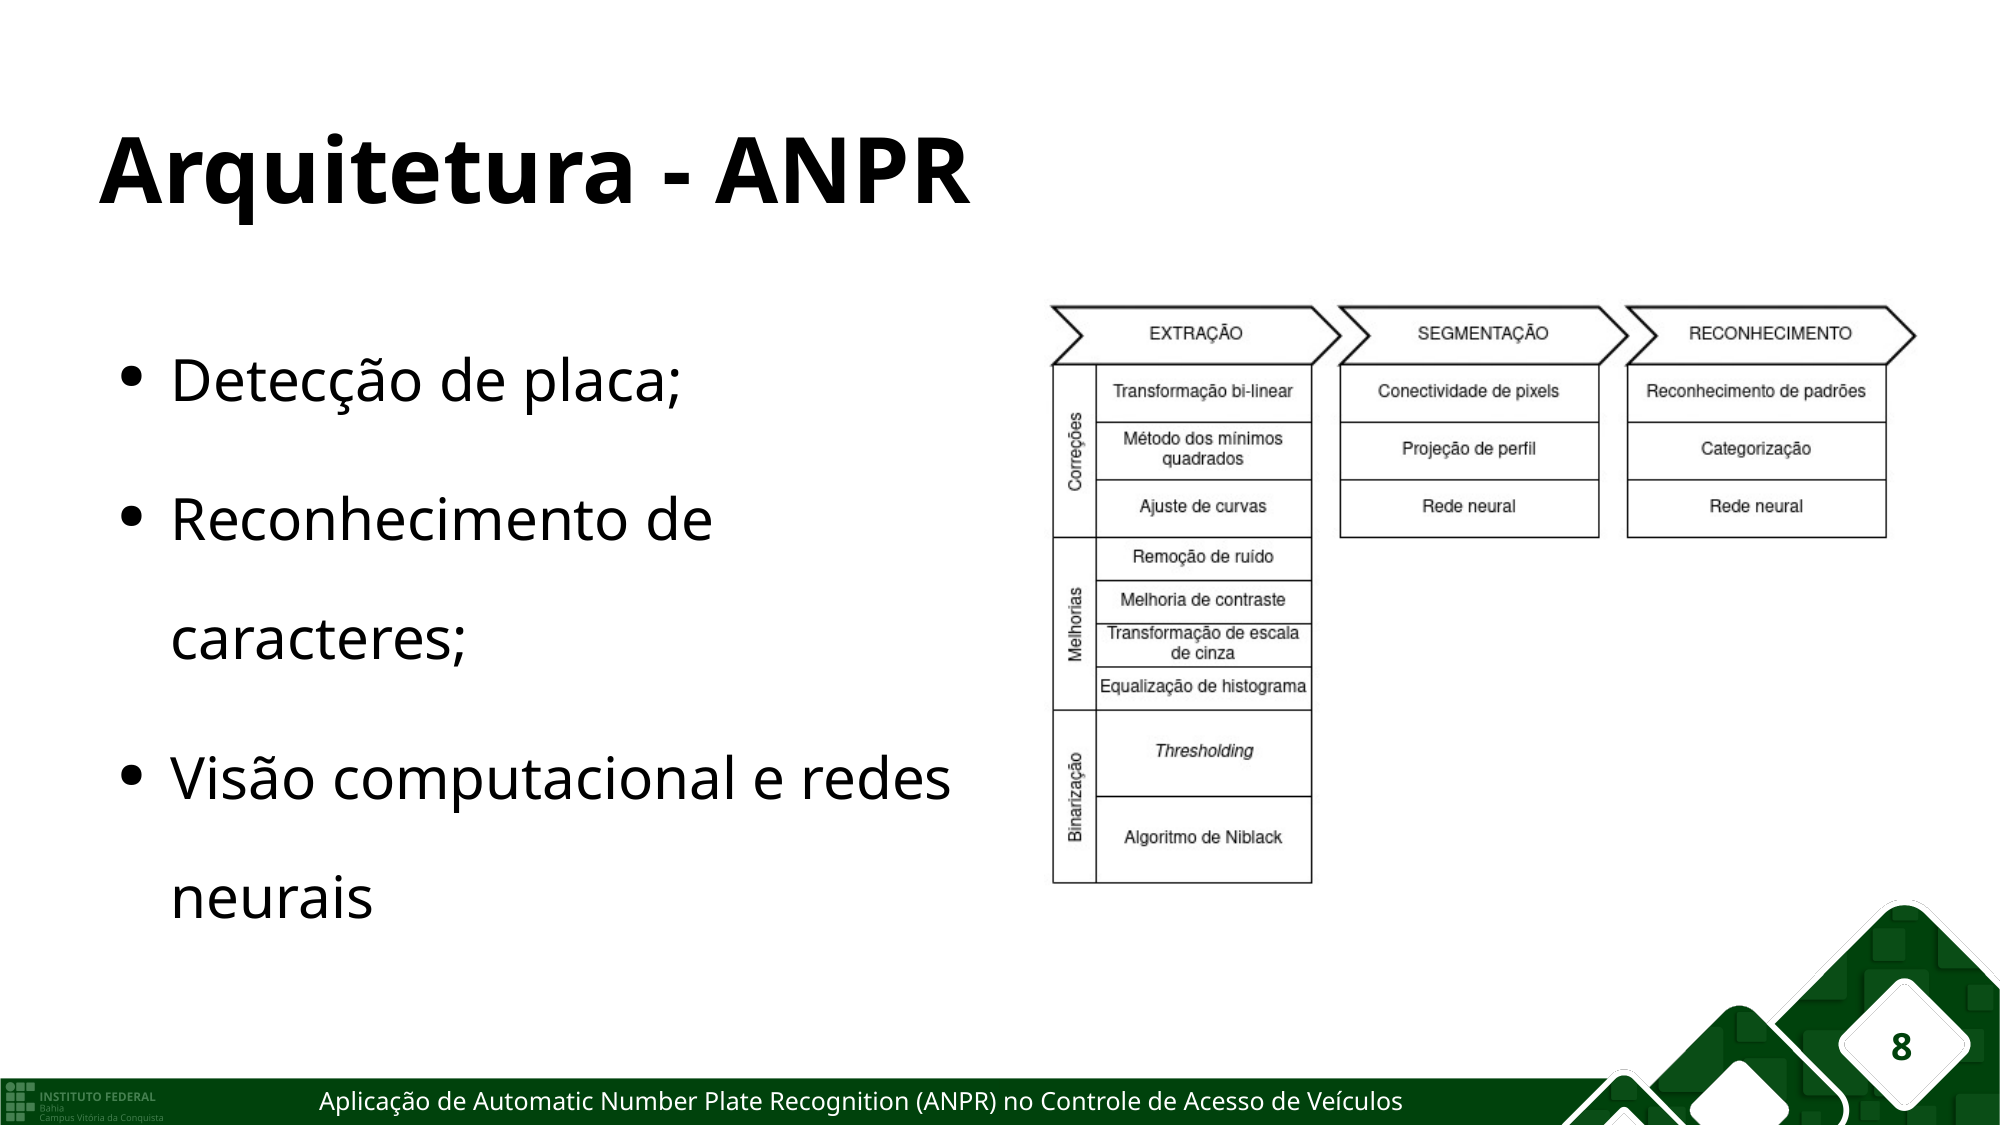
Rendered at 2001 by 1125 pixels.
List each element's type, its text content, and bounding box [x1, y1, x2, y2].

picture [1044, 298, 1923, 891]
picture [0, 900, 2000, 1125]
title Arquitetura - ANPR [99, 59, 1900, 277]
list Detecção de placa; Reconhecimento de caracteres; Visão computacional e redes neurais [99, 299, 979, 1014]
